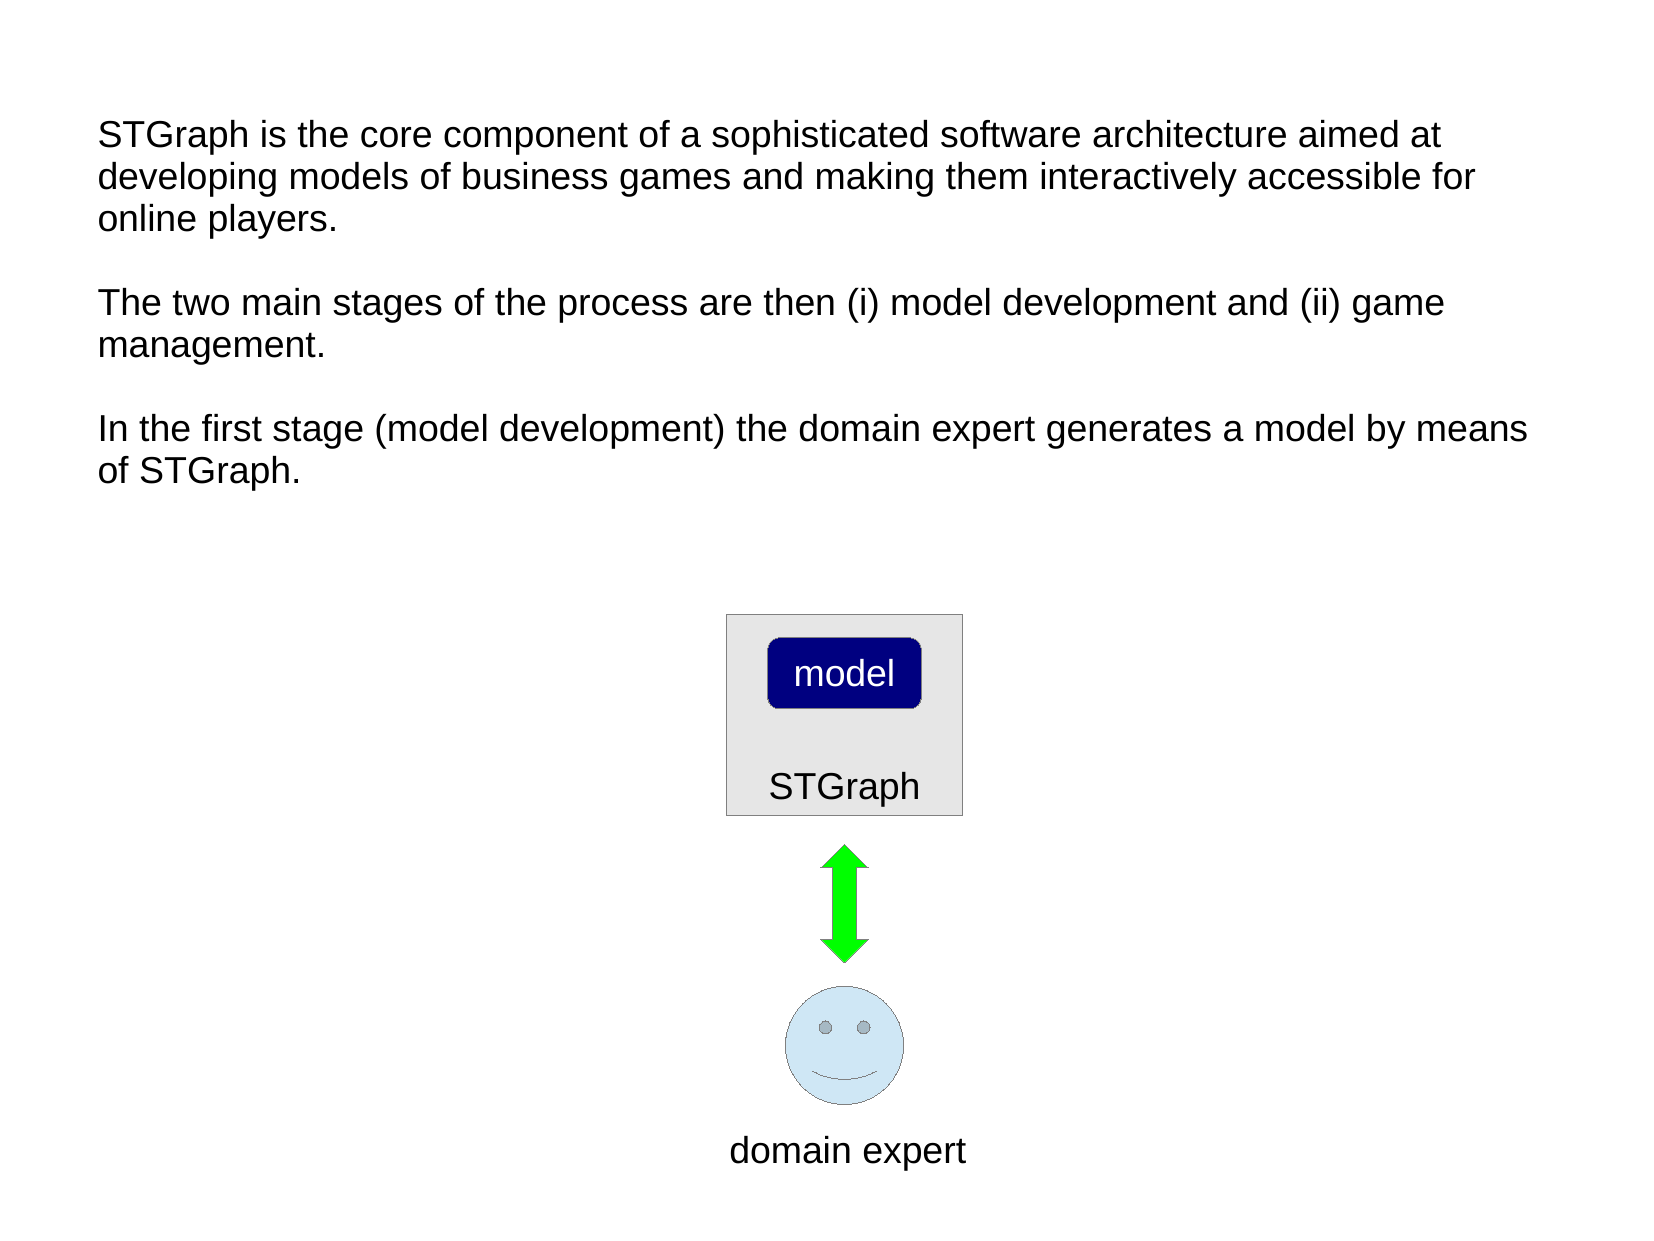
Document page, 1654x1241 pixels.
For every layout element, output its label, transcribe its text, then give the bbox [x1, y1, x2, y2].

text_box [820, 844, 869, 963]
text_box STGraph is the core component of a sophisticated software architecture aimed at developing models of business games and making them interactively accessible for online players. The two main stages of the process are then (i) model development and (ii) game management. In the first stage (model development) the domain expert generates a model by means of STGraph. [82, 106, 1571, 500]
text_box [785, 986, 904, 1105]
text_box STGraph [726, 614, 963, 816]
text_box model [767, 637, 922, 709]
text_box domain expert [714, 1122, 981, 1179]
